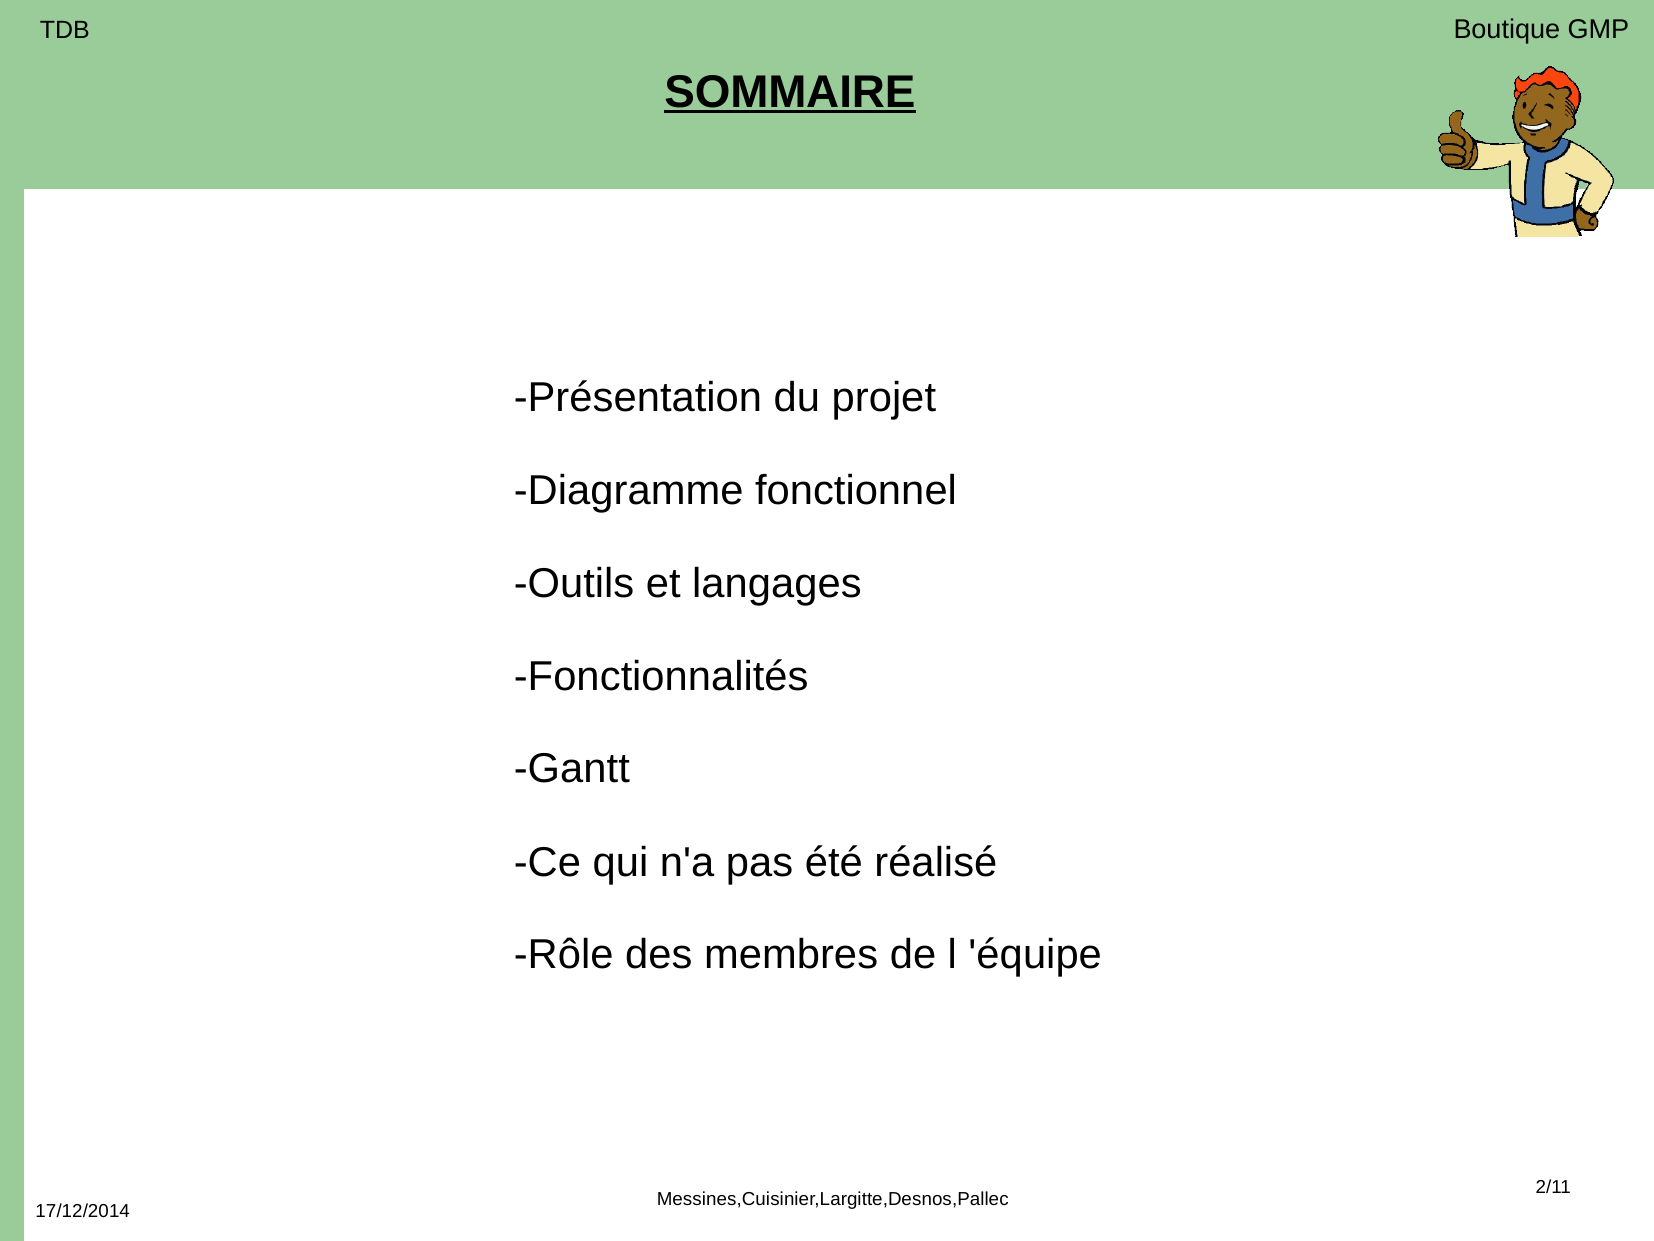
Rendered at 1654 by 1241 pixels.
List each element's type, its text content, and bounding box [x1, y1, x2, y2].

text_box 17/12/2014 [24, 1192, 154, 1229]
text_box SOMMAIRE [649, 59, 1371, 126]
text_box TDB [23, 11, 107, 48]
text_box -Présentation du projet -Diagramme fonctionnel -Outils et langages -Fonctionnalités -Gantt -Ce qui n'a pas été réalisé -Rôle des membres de l 'équipe [425, 212, 1501, 1111]
text_box Boutique GMP [1429, 0, 1654, 46]
text_box Messines,Cuisinier,Largitte,Desnos,Pallec [625, 1169, 1040, 1229]
picture [1417, 46, 1654, 260]
text_box [0, 0, 1429, 1241]
text_box 2/11 [1464, 1157, 1642, 1217]
